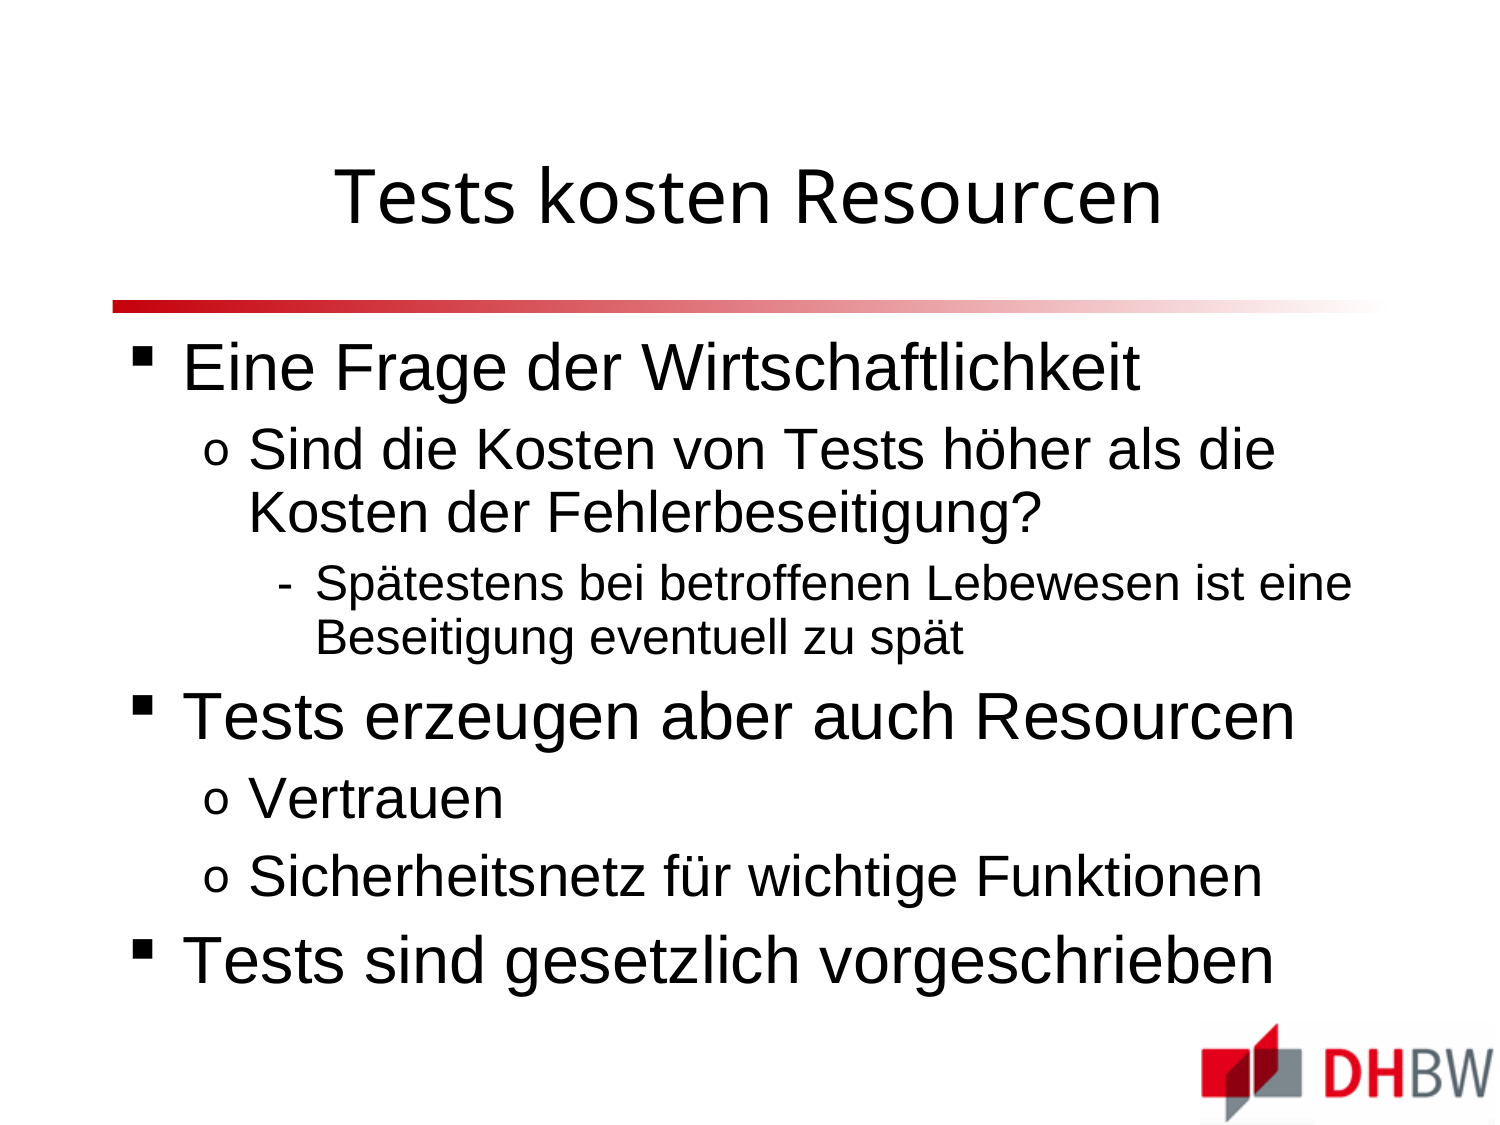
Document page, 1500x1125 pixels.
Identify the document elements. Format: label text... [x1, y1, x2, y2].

picture [1200, 1021, 1495, 1125]
list Eine Frage der Wirtschaftlichkeit Sind die Kosten von Tests höher als die Kosten der Fehlerbeseitigung? Spätestens bei betroffenen Lebewesen ist eine Beseitigung eventuell zu spät Tests erzeugen aber auch Resourcen Vertrauen Sicherheitsnetz für wichtige Funktionen Tests sind gesetzlich vorgeschrieben [112, 324, 1388, 1051]
title Tests kosten Resourcen [112, 99, 1388, 288]
